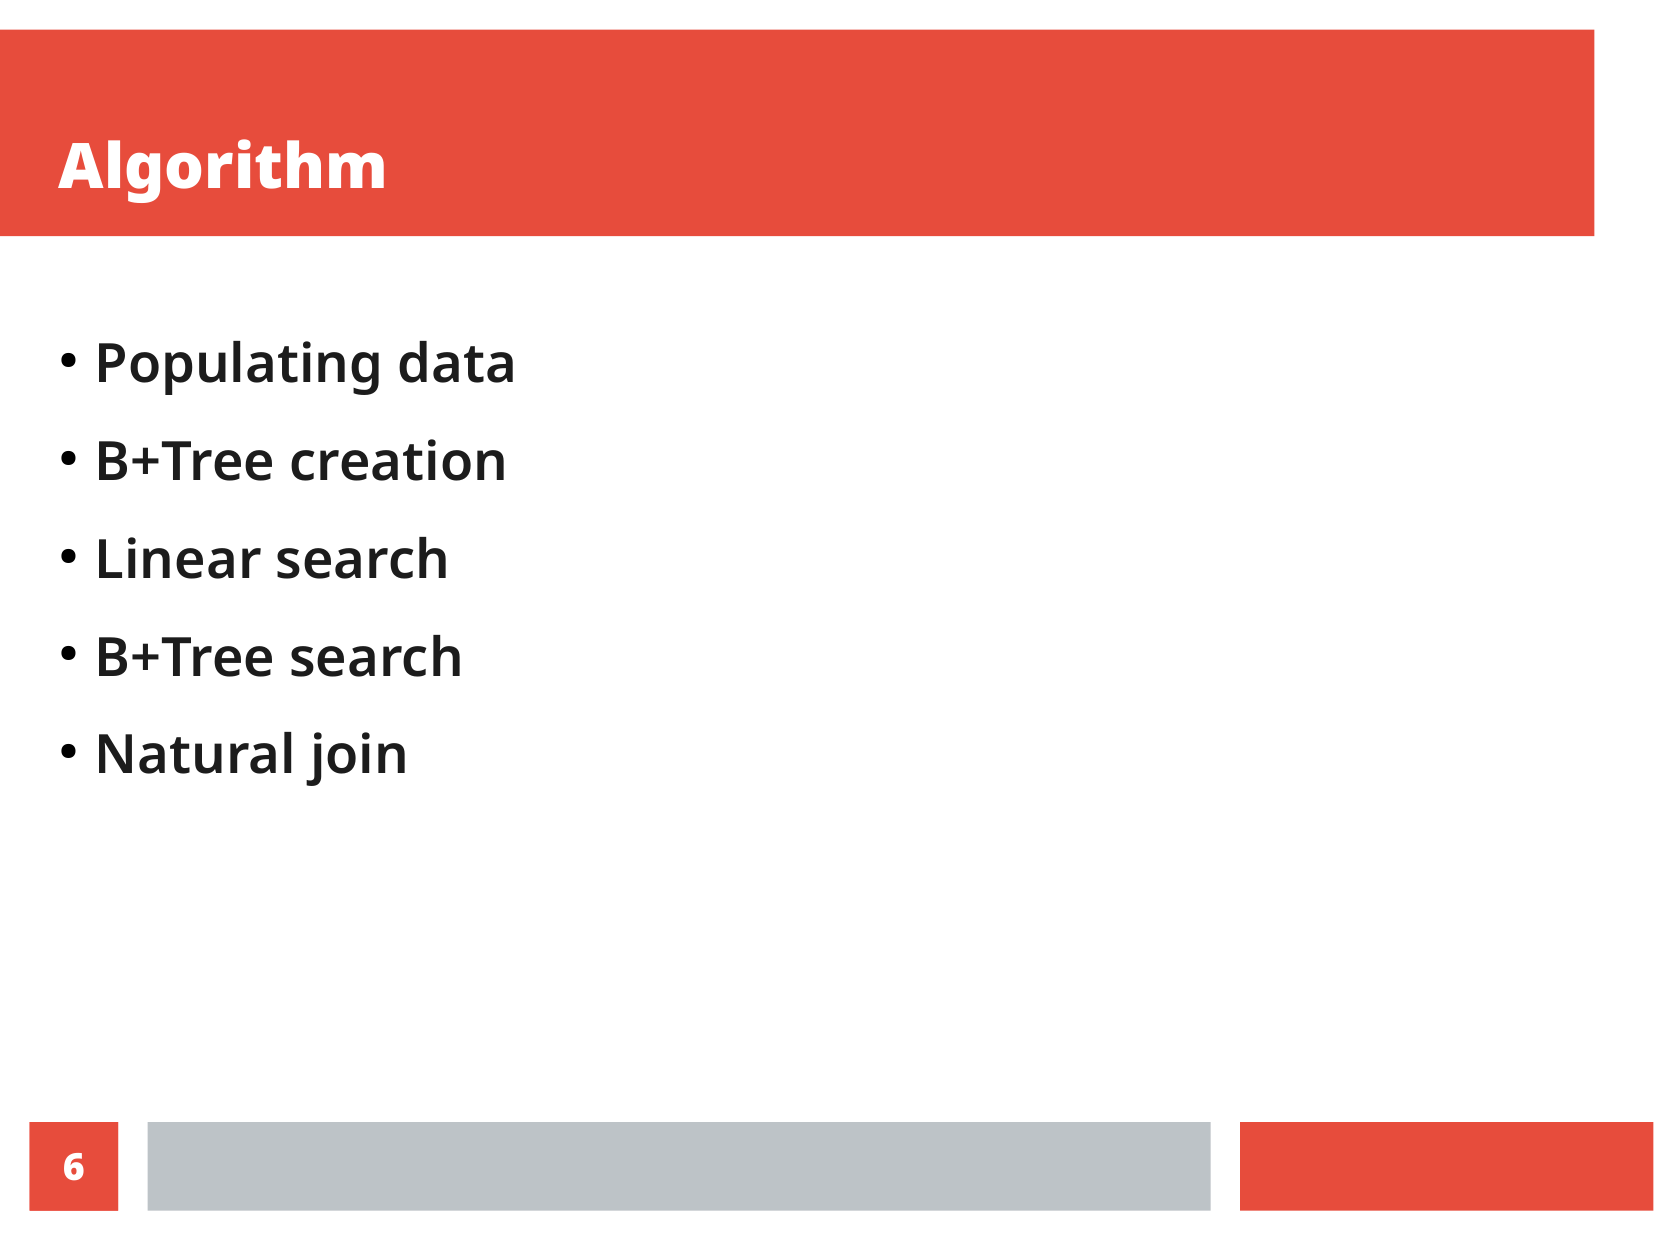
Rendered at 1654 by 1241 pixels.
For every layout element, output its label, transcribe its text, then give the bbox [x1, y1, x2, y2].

title Algorithm [59, 59, 1595, 207]
list Populating data B+Tree creation Linear search B+Tree search Natural join [59, 324, 1565, 1093]
